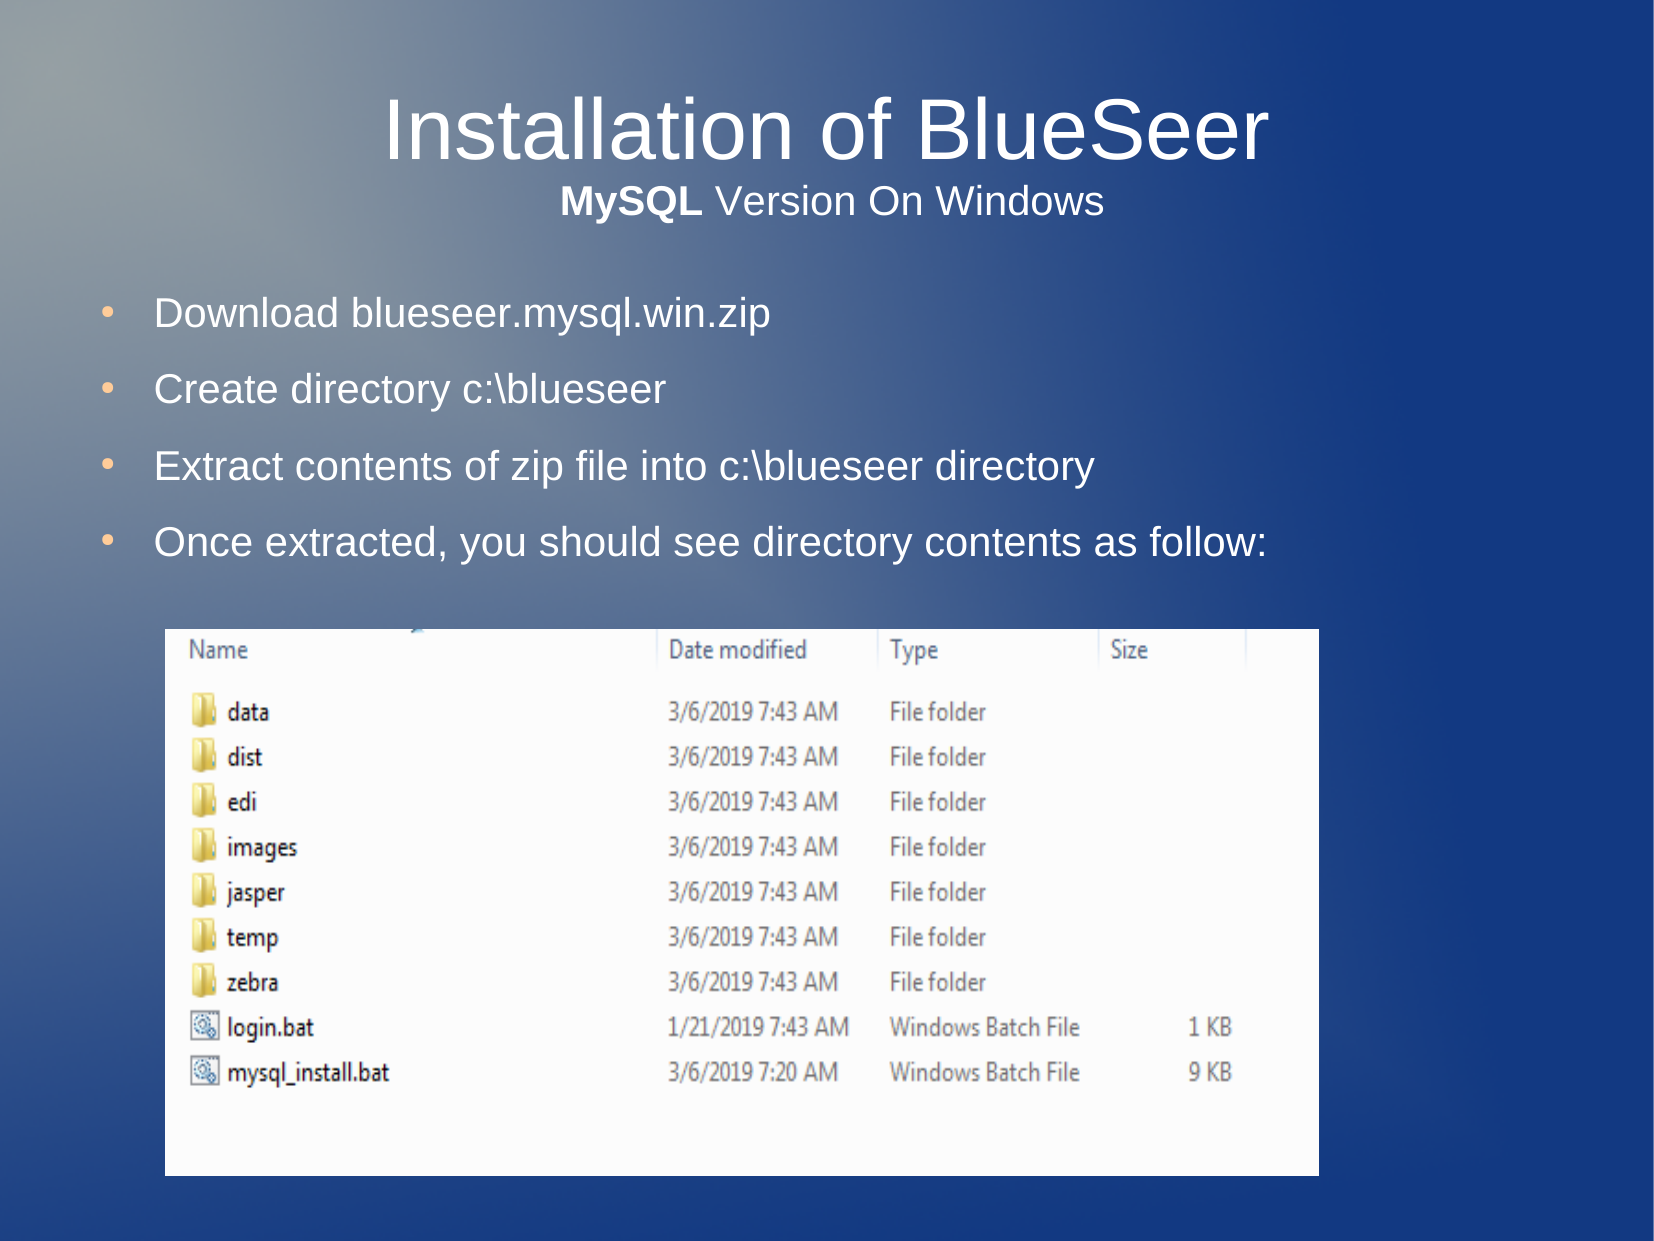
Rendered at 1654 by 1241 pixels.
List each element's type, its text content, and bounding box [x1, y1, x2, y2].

title Installation of BlueSeer MySQL Version On Windows [82, 49, 1571, 257]
picture [0, 0, 1654, 1241]
list Download blueseer.mysql.win.zip Create directory c:\blueseer Extract contents of zip file into c:\blueseer directory Once extracted, you should see directory contents as follow: [82, 290, 1571, 586]
